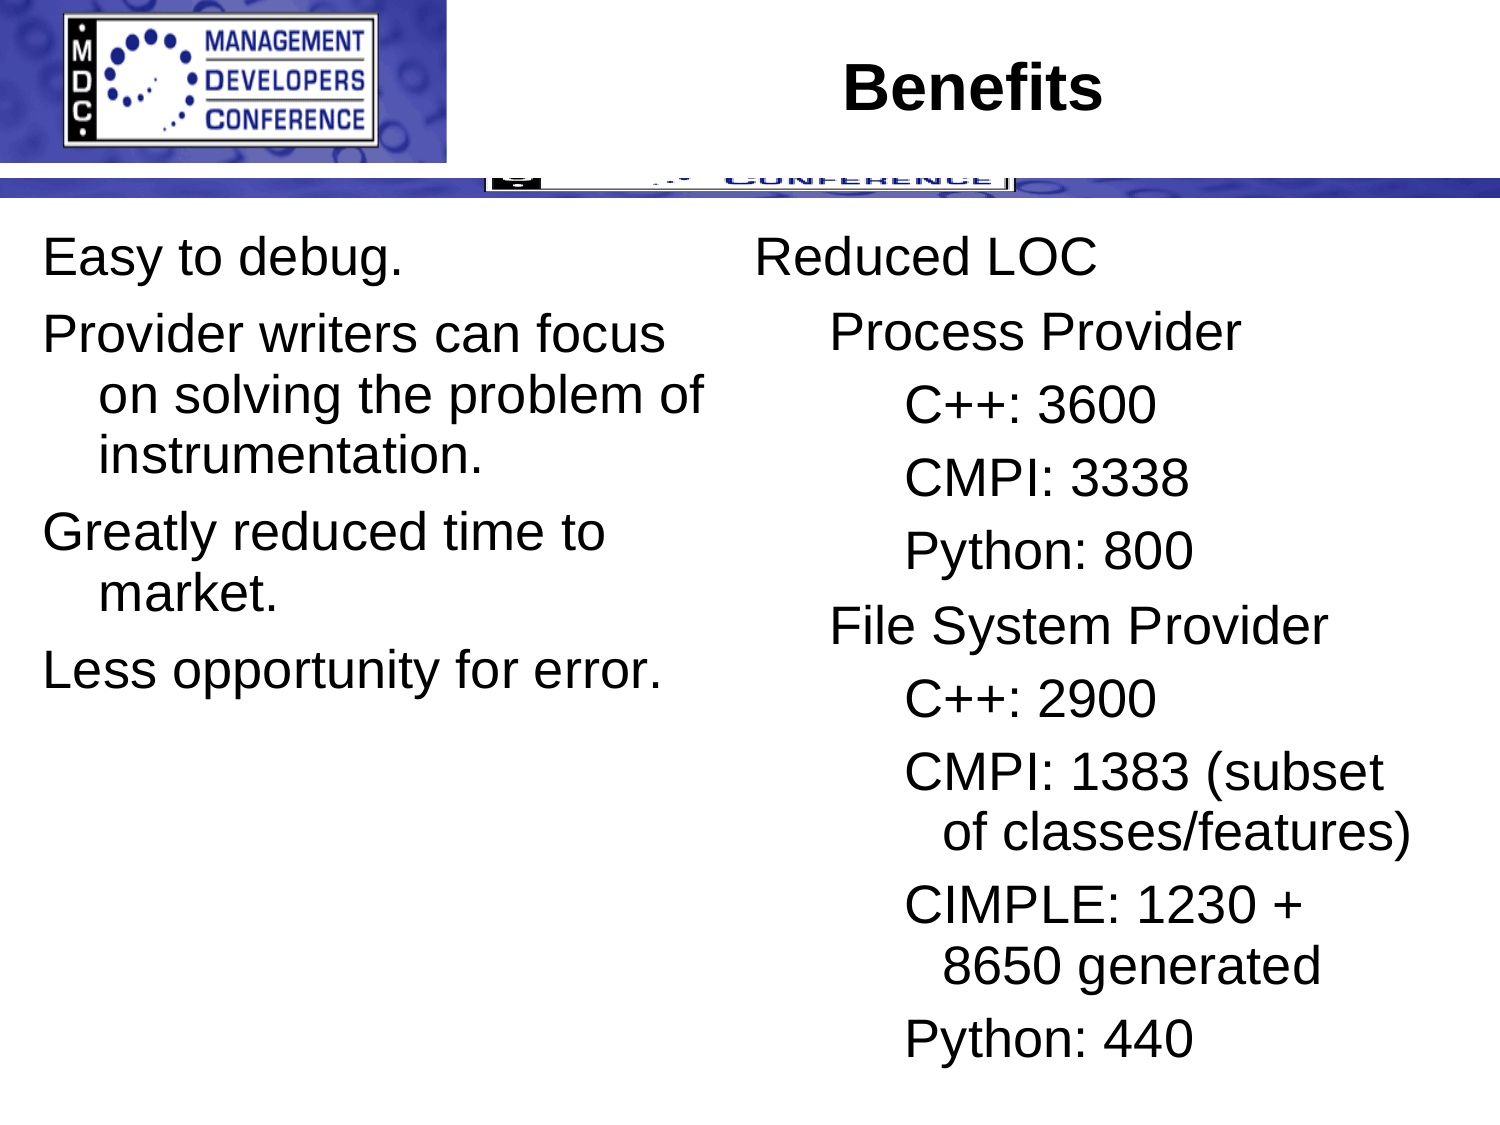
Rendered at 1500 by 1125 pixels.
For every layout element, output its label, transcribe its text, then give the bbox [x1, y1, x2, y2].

picture [0, 0, 447, 163]
list Reduced LOC Process Provider C++: 3600 CMPI: 3338 Python: 800 File System Provider C++: 2900 CMPI: 1383 (subset of classes/features) CIMPLE: 1230 + 8650 generated Python: 440 [754, 226, 1433, 1070]
title Benefits [447, 0, 1500, 176]
picture [0, 178, 1500, 198]
list Easy to debug. Provider writers can focus on solving the problem of instrumentation. Greatly reduced time to market. Less opportunity for error. [42, 226, 721, 1082]
